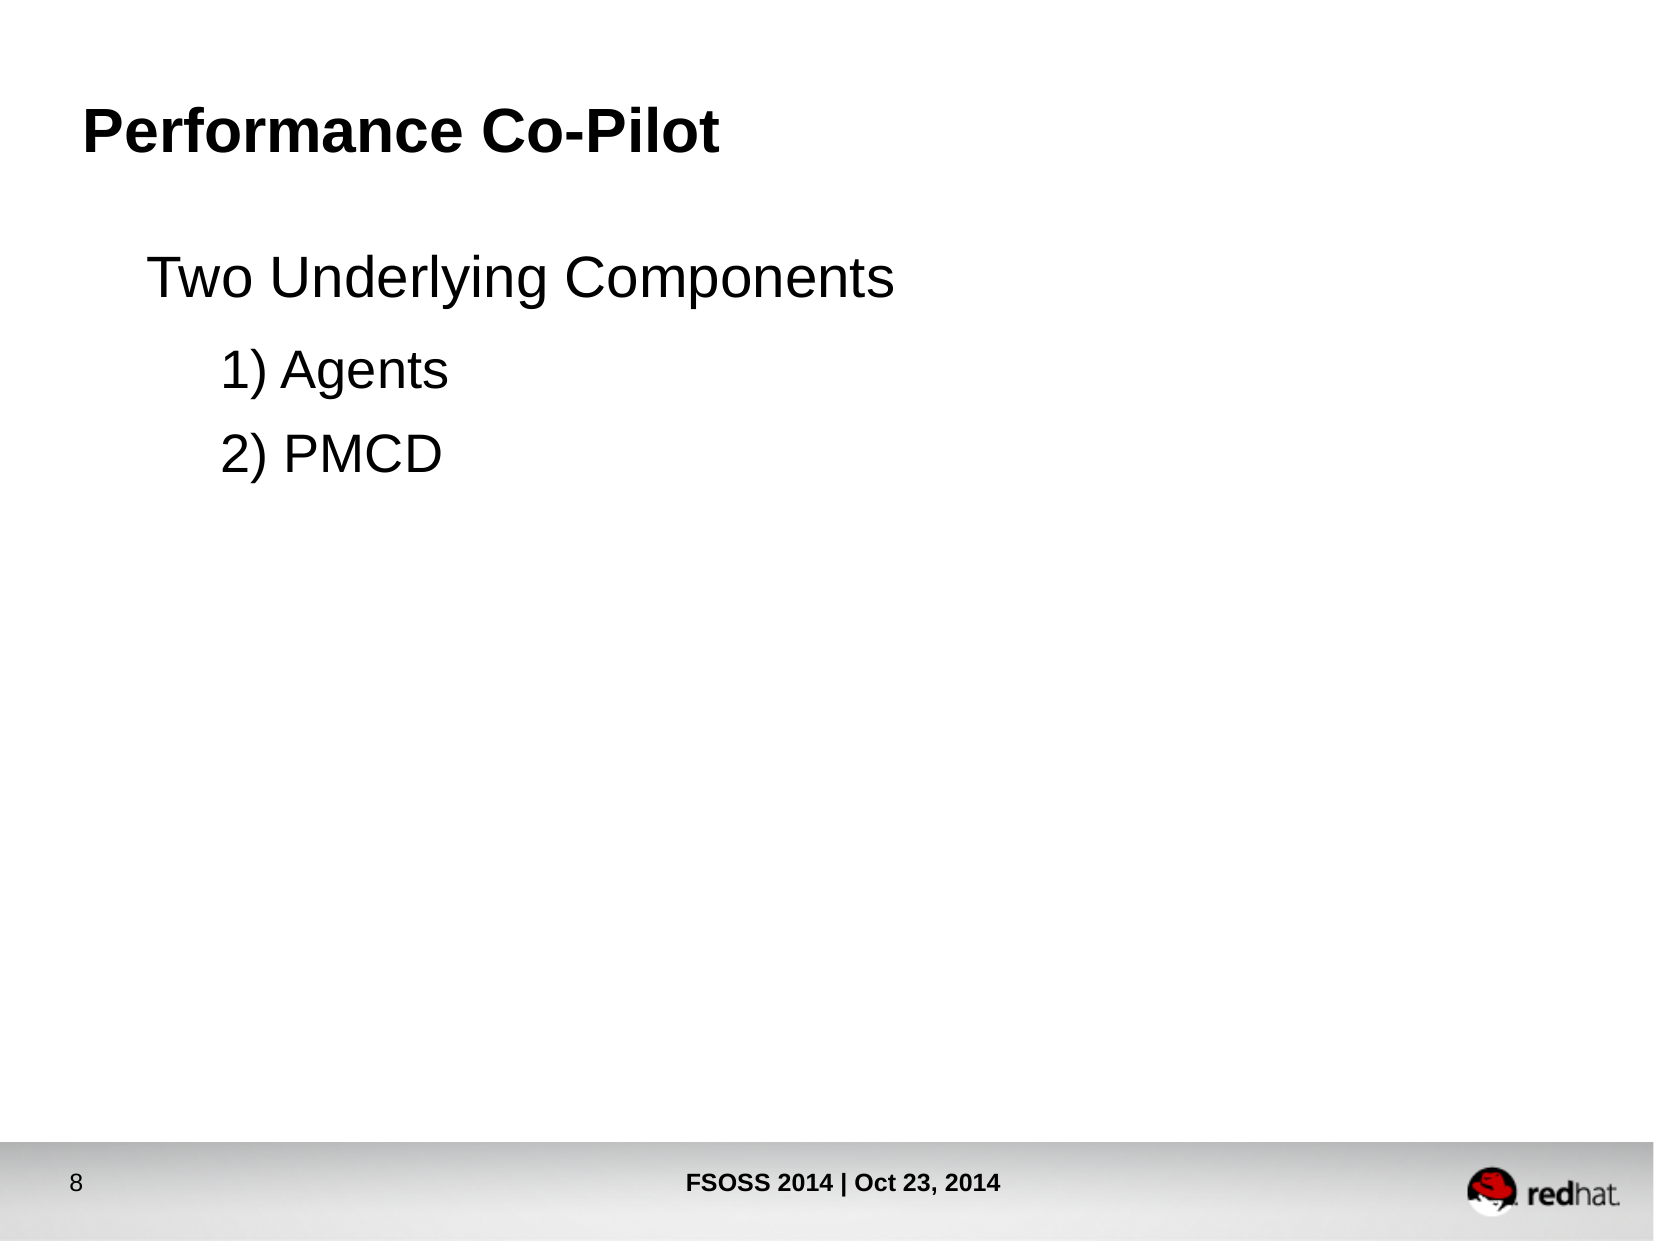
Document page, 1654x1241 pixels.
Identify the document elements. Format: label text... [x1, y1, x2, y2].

title Performance Co-Pilot [82, 37, 1571, 226]
list Two Underlying Components 1) Agents 2) PMCD [86, 244, 1576, 1039]
picture [0, 1142, 1654, 1241]
